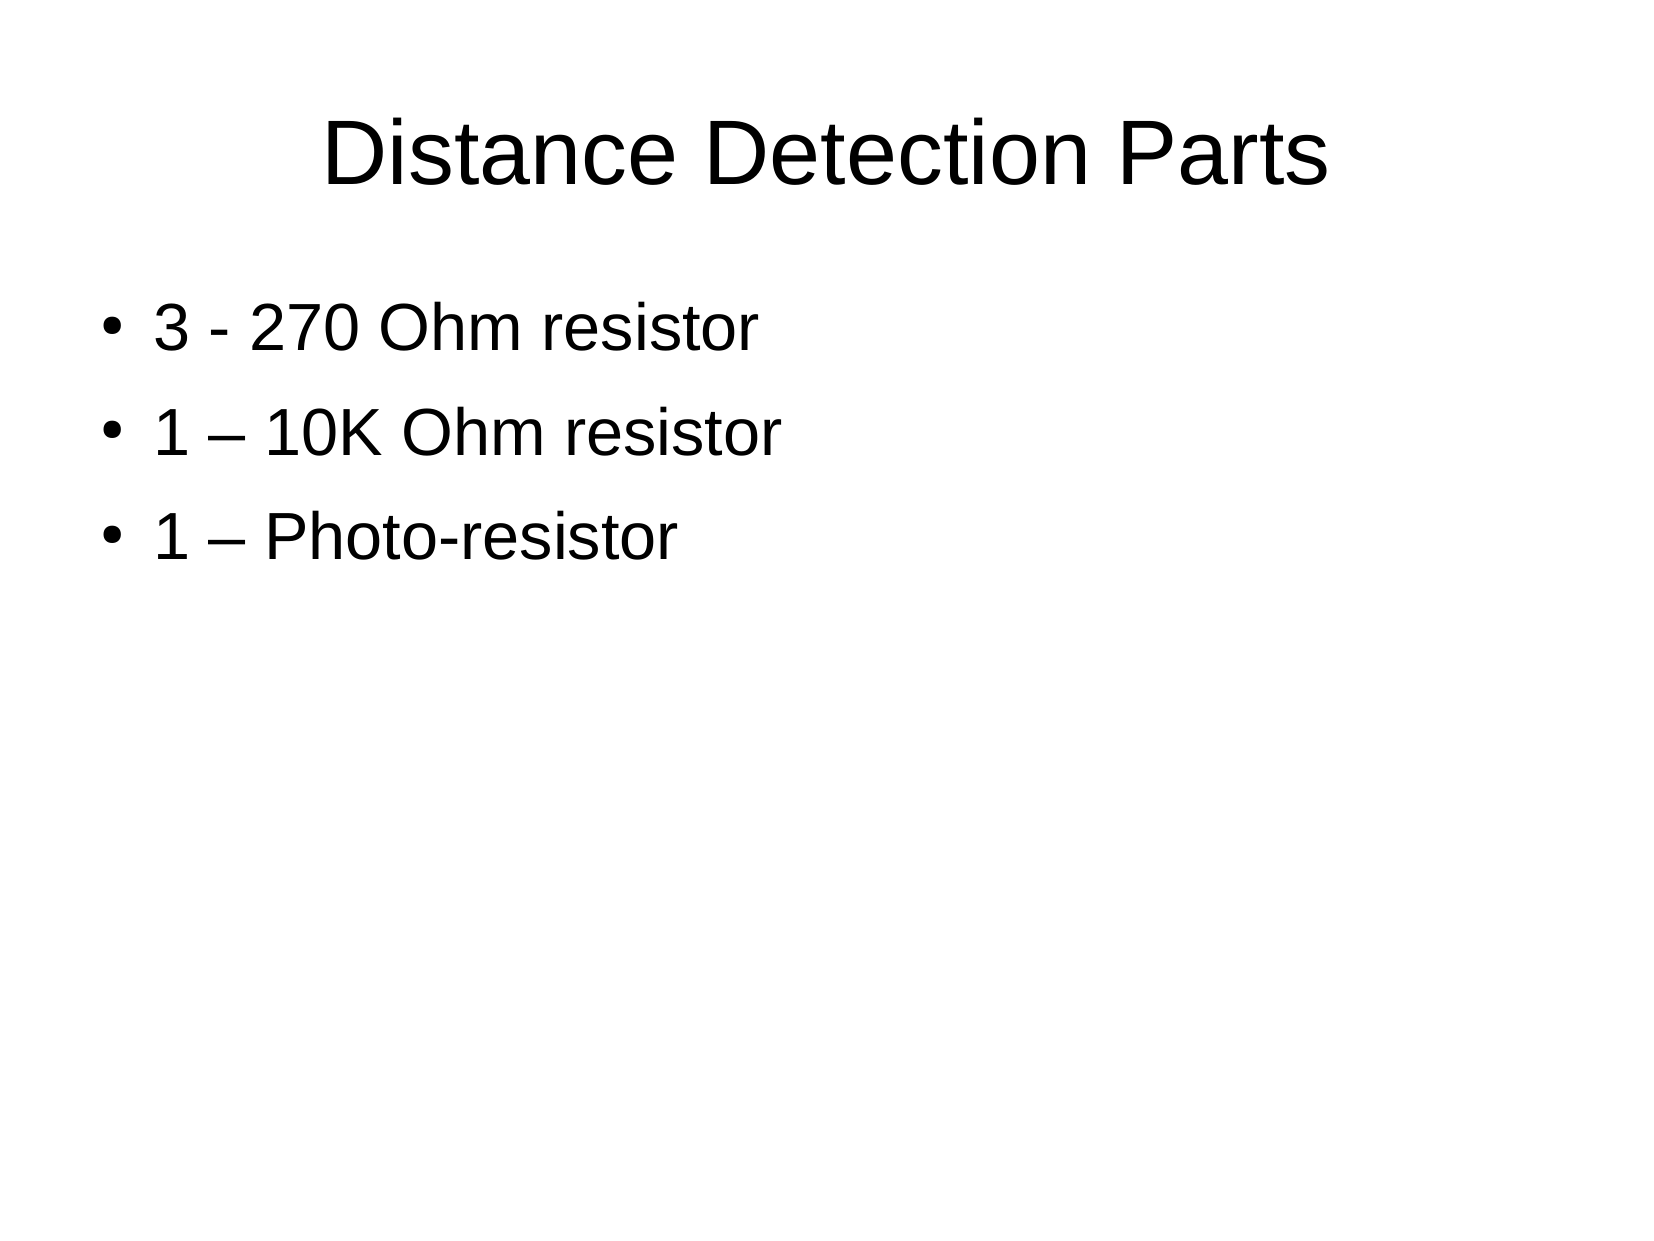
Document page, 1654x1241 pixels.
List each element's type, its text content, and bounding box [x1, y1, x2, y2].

list 3 - 270 Ohm resistor 1 – 10K Ohm resistor 1 – Photo-resistor [82, 290, 1538, 1010]
title Distance Detection Parts [82, 49, 1571, 257]
